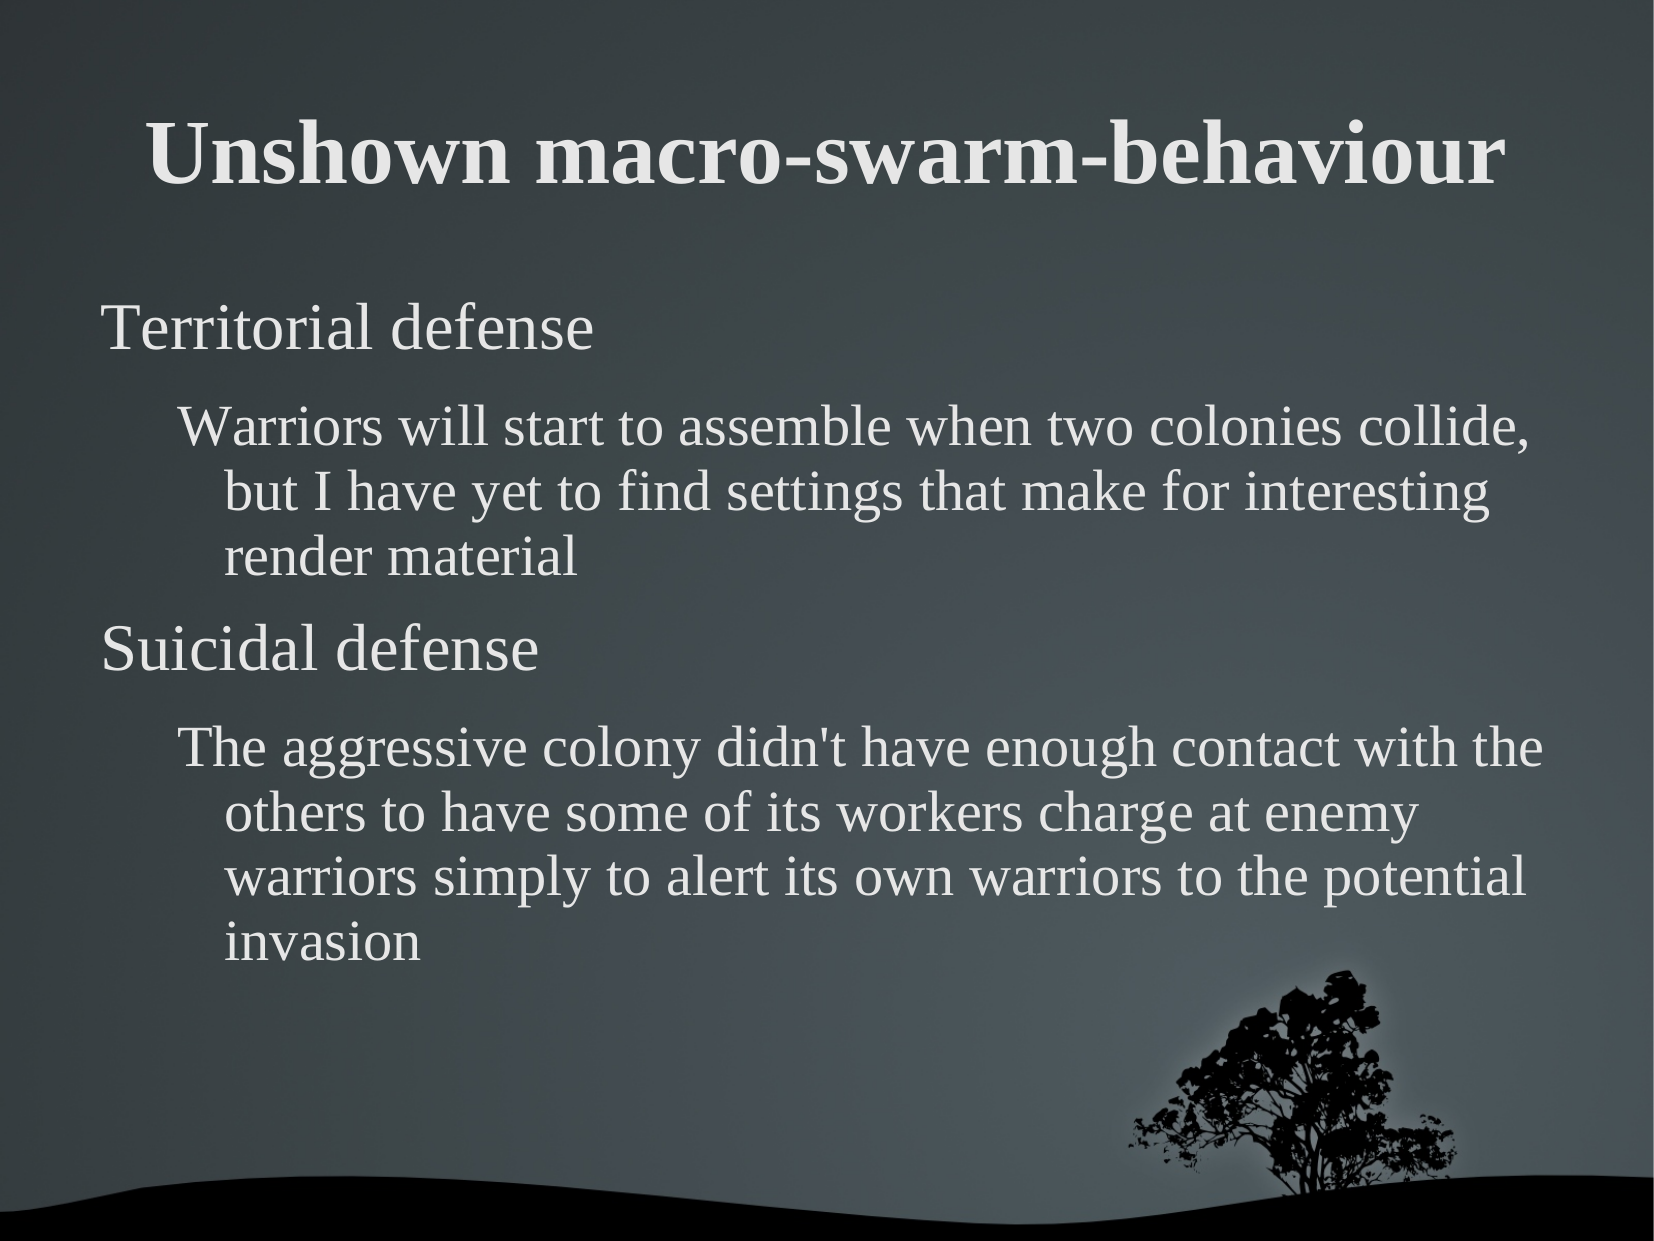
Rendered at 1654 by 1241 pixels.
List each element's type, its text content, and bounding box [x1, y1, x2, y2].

list Territorial defense Warriors will start to assemble when two colonies collide, but I have yet to find settings that make for interesting render material Suicidal defense The aggressive colony didn't have enough contact with the others to have some of its workers charge at enemy warriors simply to alert its own warriors to the potential invasion [82, 290, 1571, 1094]
picture [0, 0, 1654, 1241]
title Unshown macro-swarm-behaviour [82, 56, 1571, 250]
